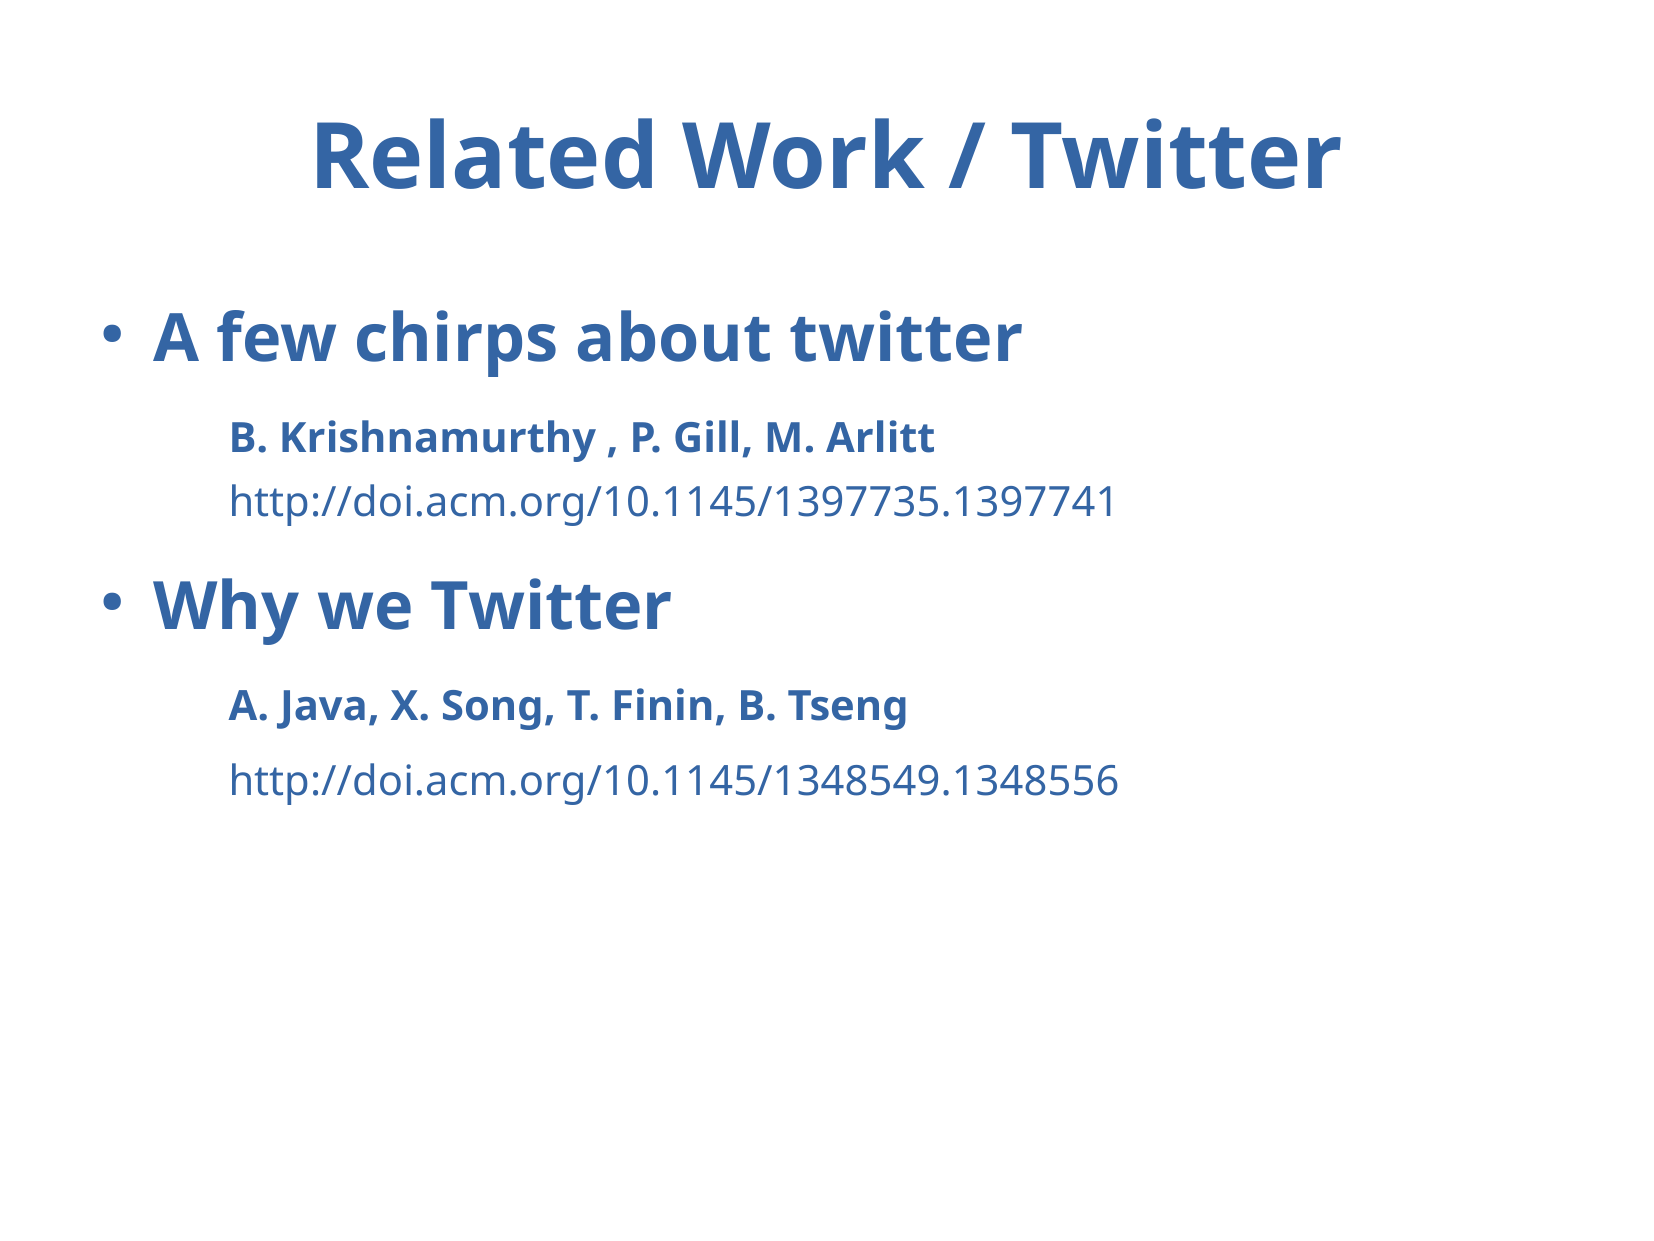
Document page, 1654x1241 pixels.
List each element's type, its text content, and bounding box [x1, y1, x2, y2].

title Related Work / Twitter [82, 49, 1571, 257]
list A few chirps about twitter B. Krishnamurthy , P. Gill, M. Arlitt http://doi.acm.org/10.1145/1397735.1397741 Why we Twitter A. Java, X. Song, T. Finin, B. Tseng http://doi.acm.org/10.1145/1348549.1348556 [82, 290, 1571, 1094]
